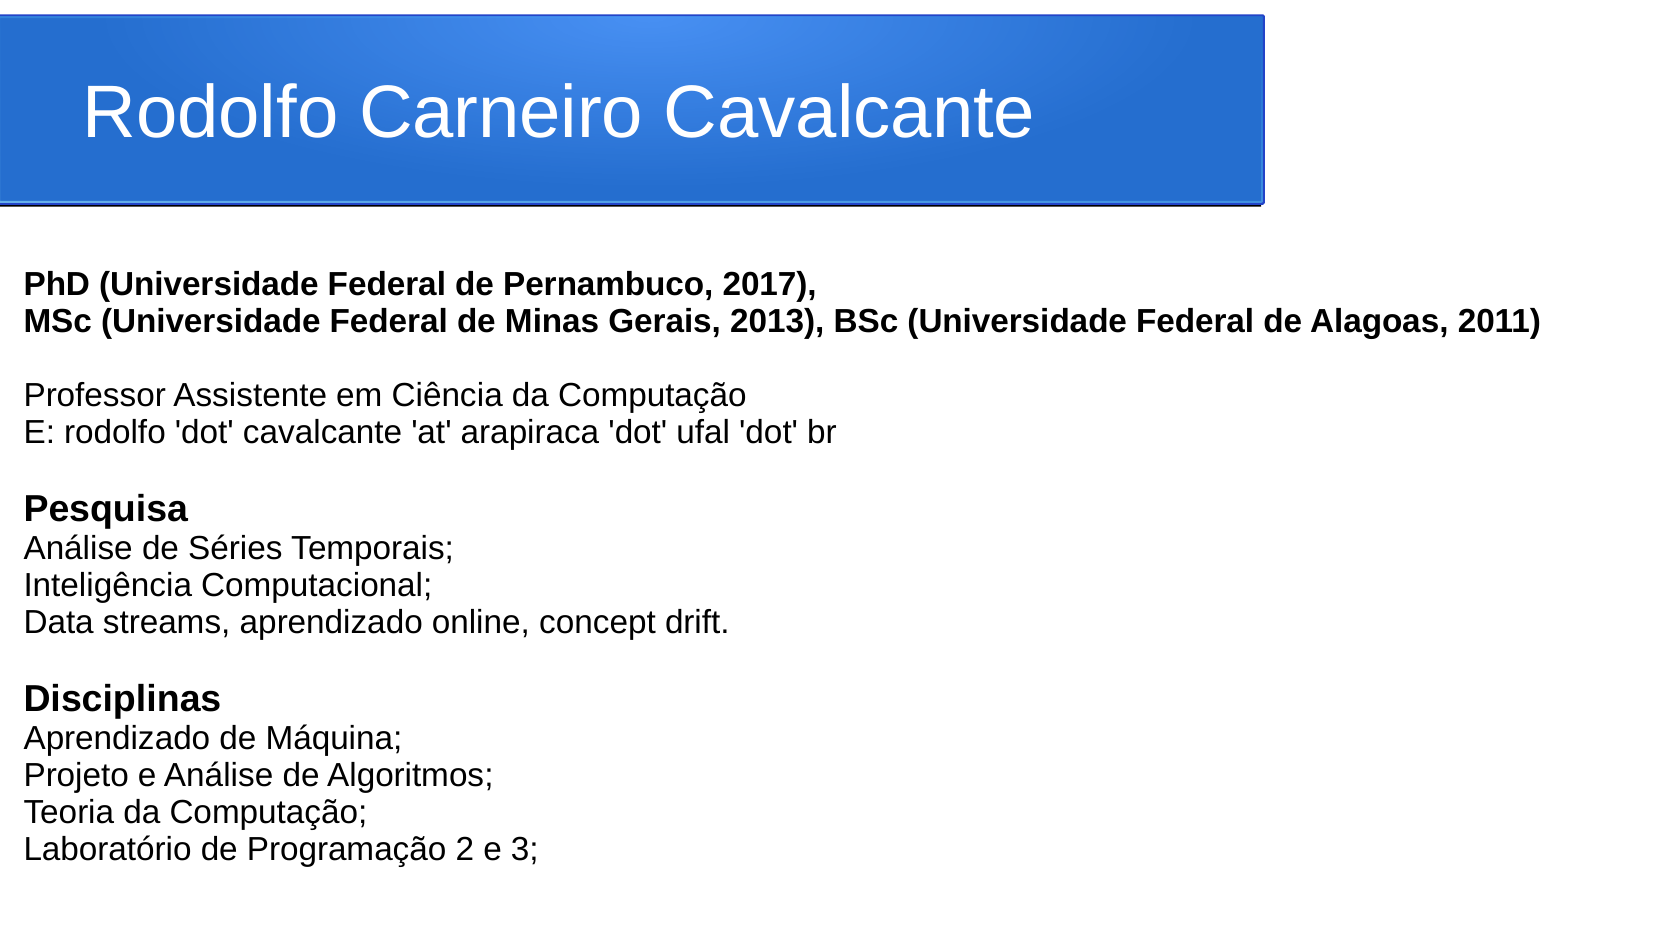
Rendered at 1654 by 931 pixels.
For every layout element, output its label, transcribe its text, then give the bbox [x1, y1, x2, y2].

title Rodolfo Carneiro Cavalcante [82, 35, 1235, 189]
subtitle PhD (Universidade Federal de Pernambuco, 2017), MSc (Universidade Federal de Minas Gerais, 2013), BSc (Universidade Federal de Alagoas, 2011) Professor Assistente em Ciência da Computação E: rodolfo 'dot' cavalcante 'at' arapiraca 'dot' ufal 'dot' br Pesquisa Análise de Séries Temporais; Inteligência Computacional; Data streams, aprendizado online, concept drift. Disciplinas Aprendizado de Máquina; Projeto e Análise de Algoritmos; Teoria da Computação; Laboratório de Programação 2 e 3; [23, 247, 1630, 886]
